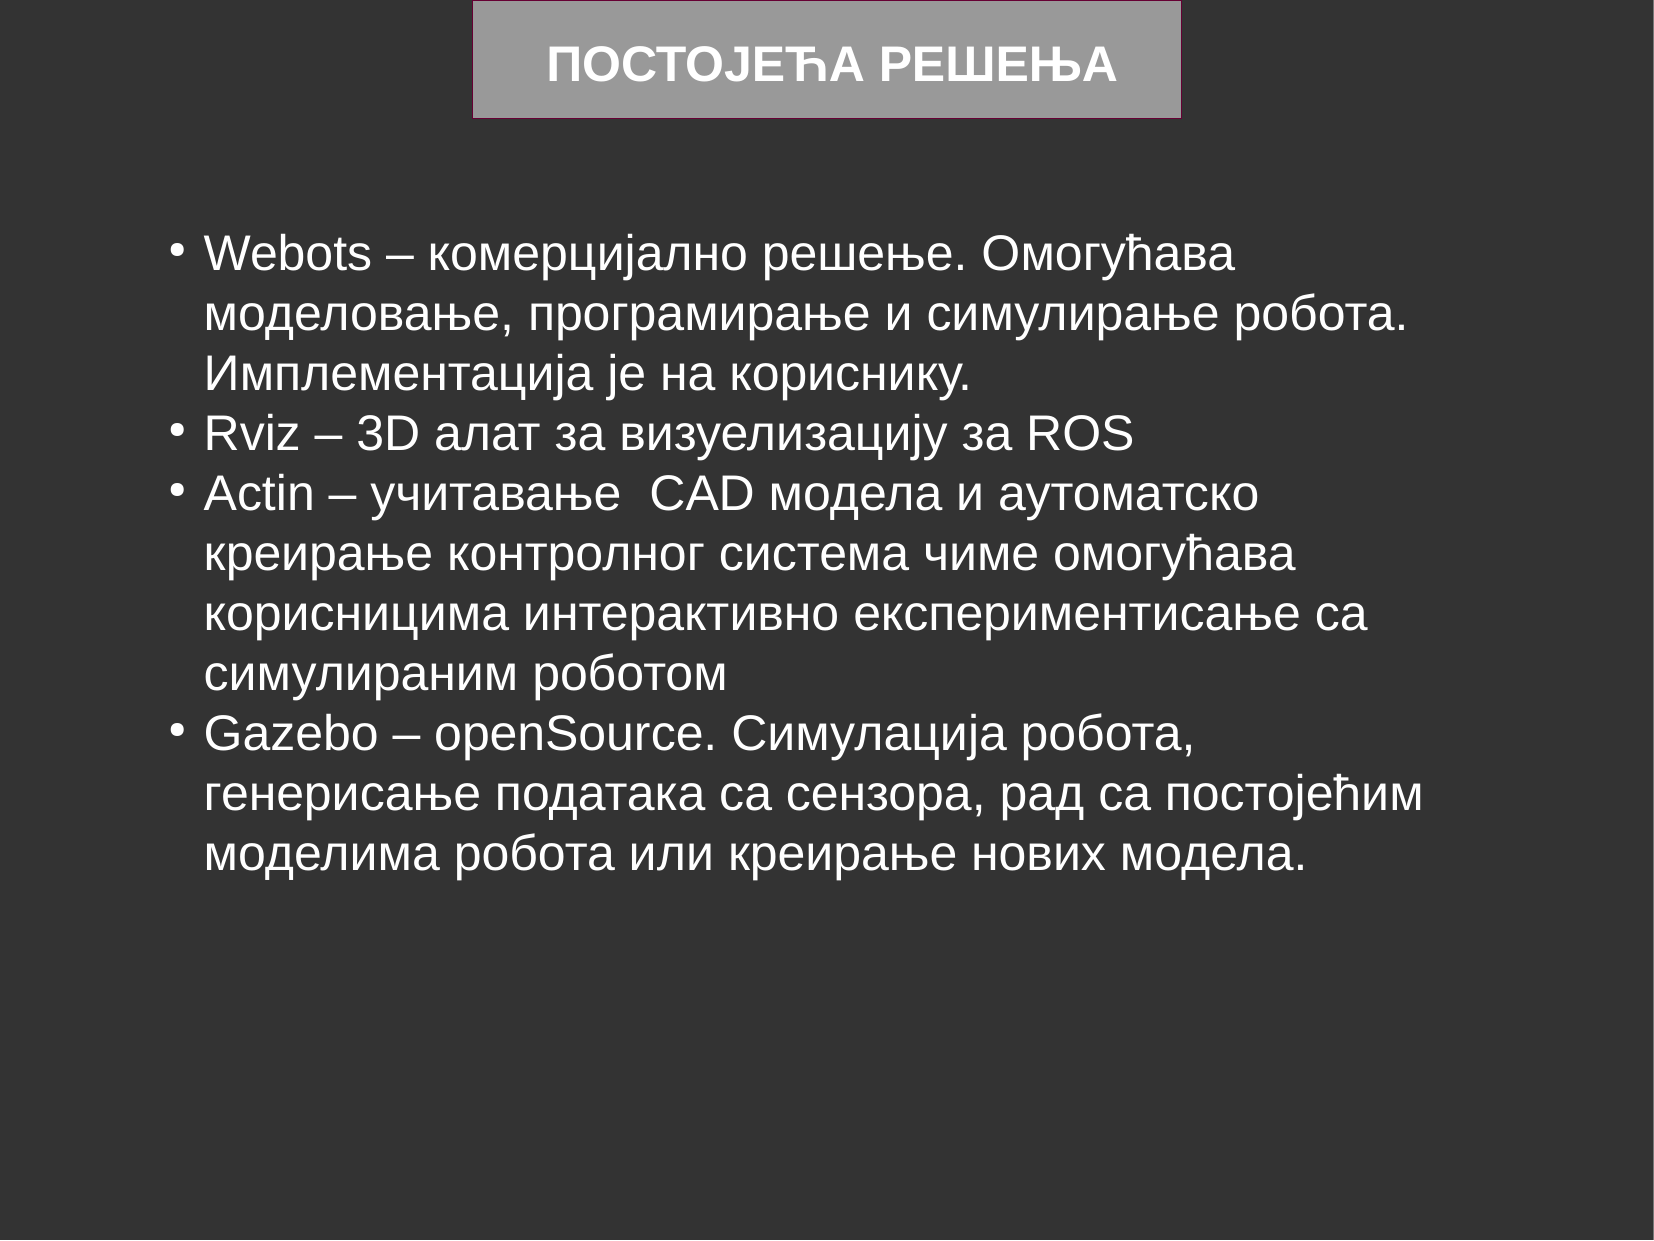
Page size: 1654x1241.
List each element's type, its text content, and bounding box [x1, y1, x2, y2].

text_box [472, 0, 1182, 119]
text_box Webots – комерцијално решење. Омогућава моделовање, програмирање и симулирање робота. Имплементација је на кориснику. Rviz – 3D алат за визуелизацију за ROS Actin – учитавање CAD модела и аутоматско креирање контролног система чиме омогућава корисницима интерактивно експериментисање са симулираним роботом Gazebo – openSource. Симулација робота, генерисање података са сензора, рад са постојећим моделима робота или креирање нових модела. [153, 213, 1489, 1087]
